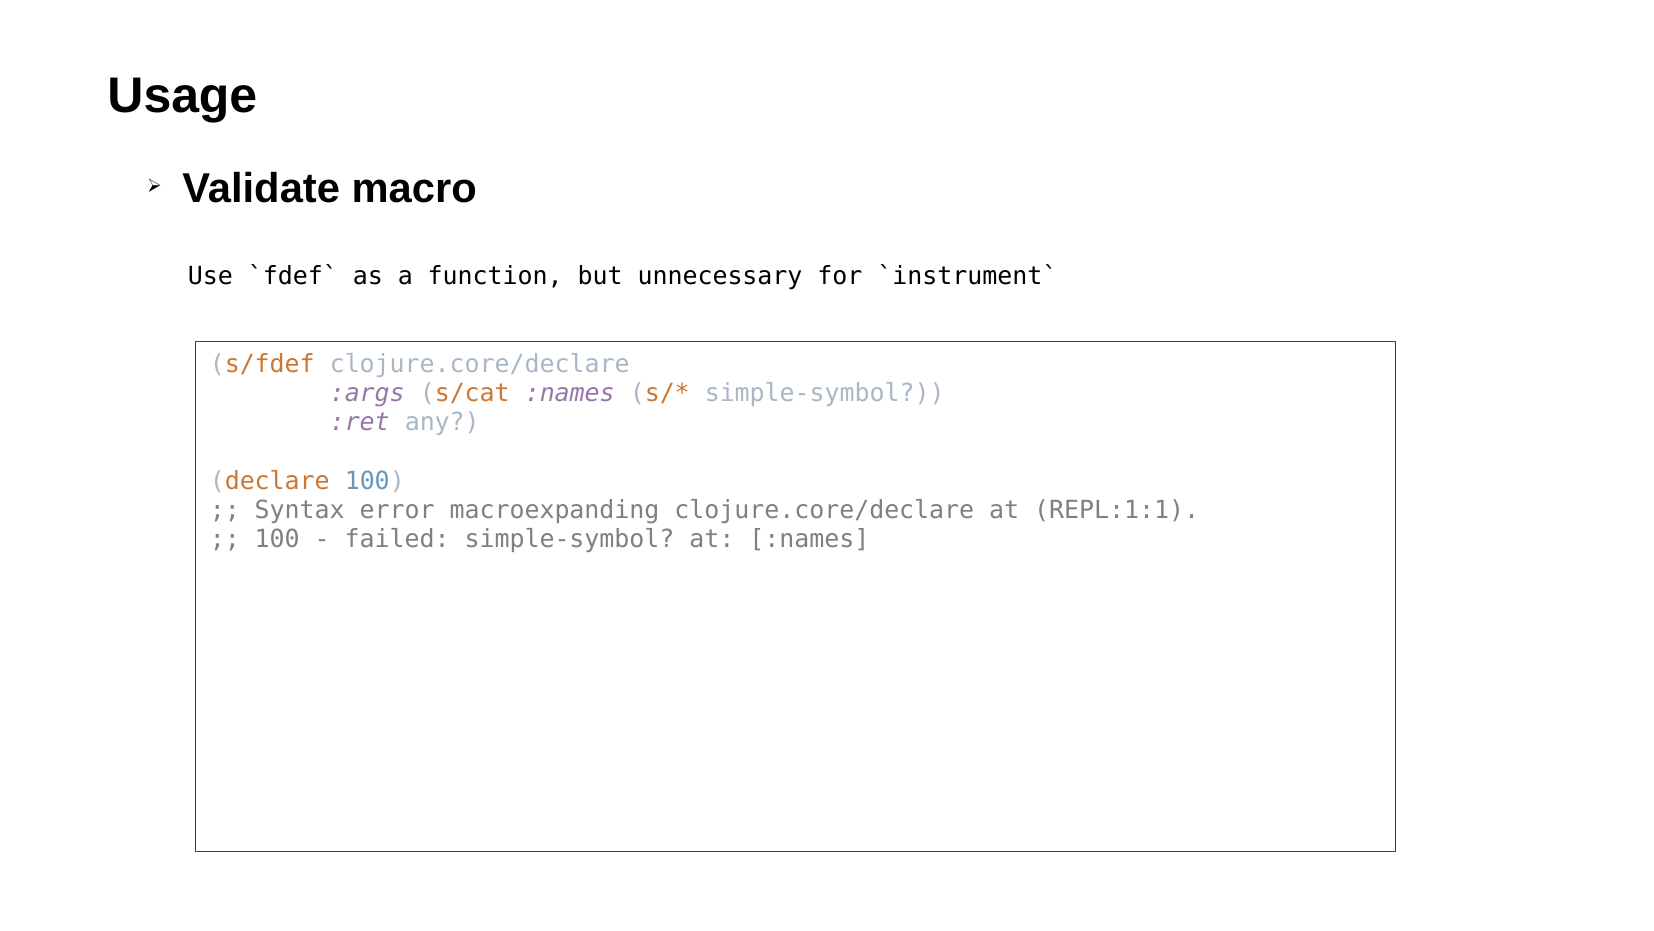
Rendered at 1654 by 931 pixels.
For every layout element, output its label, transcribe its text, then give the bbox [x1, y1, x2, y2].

text_box Usage [92, 60, 858, 131]
text_box (s/fdef clojure.core/declare :args (s/cat :names (s/* simple-symbol?)) :ret any?) (declare 100) ;; Syntax error macroexpanding clojure.core/declare at (REPL:1:1). ;; 100 - failed: simple-symbol? at: [:names] [195, 341, 1396, 852]
text_box Validate macro [132, 157, 733, 220]
text_box Use `fdef` as a function, but unnecessary for `instrument` [173, 253, 1491, 346]
